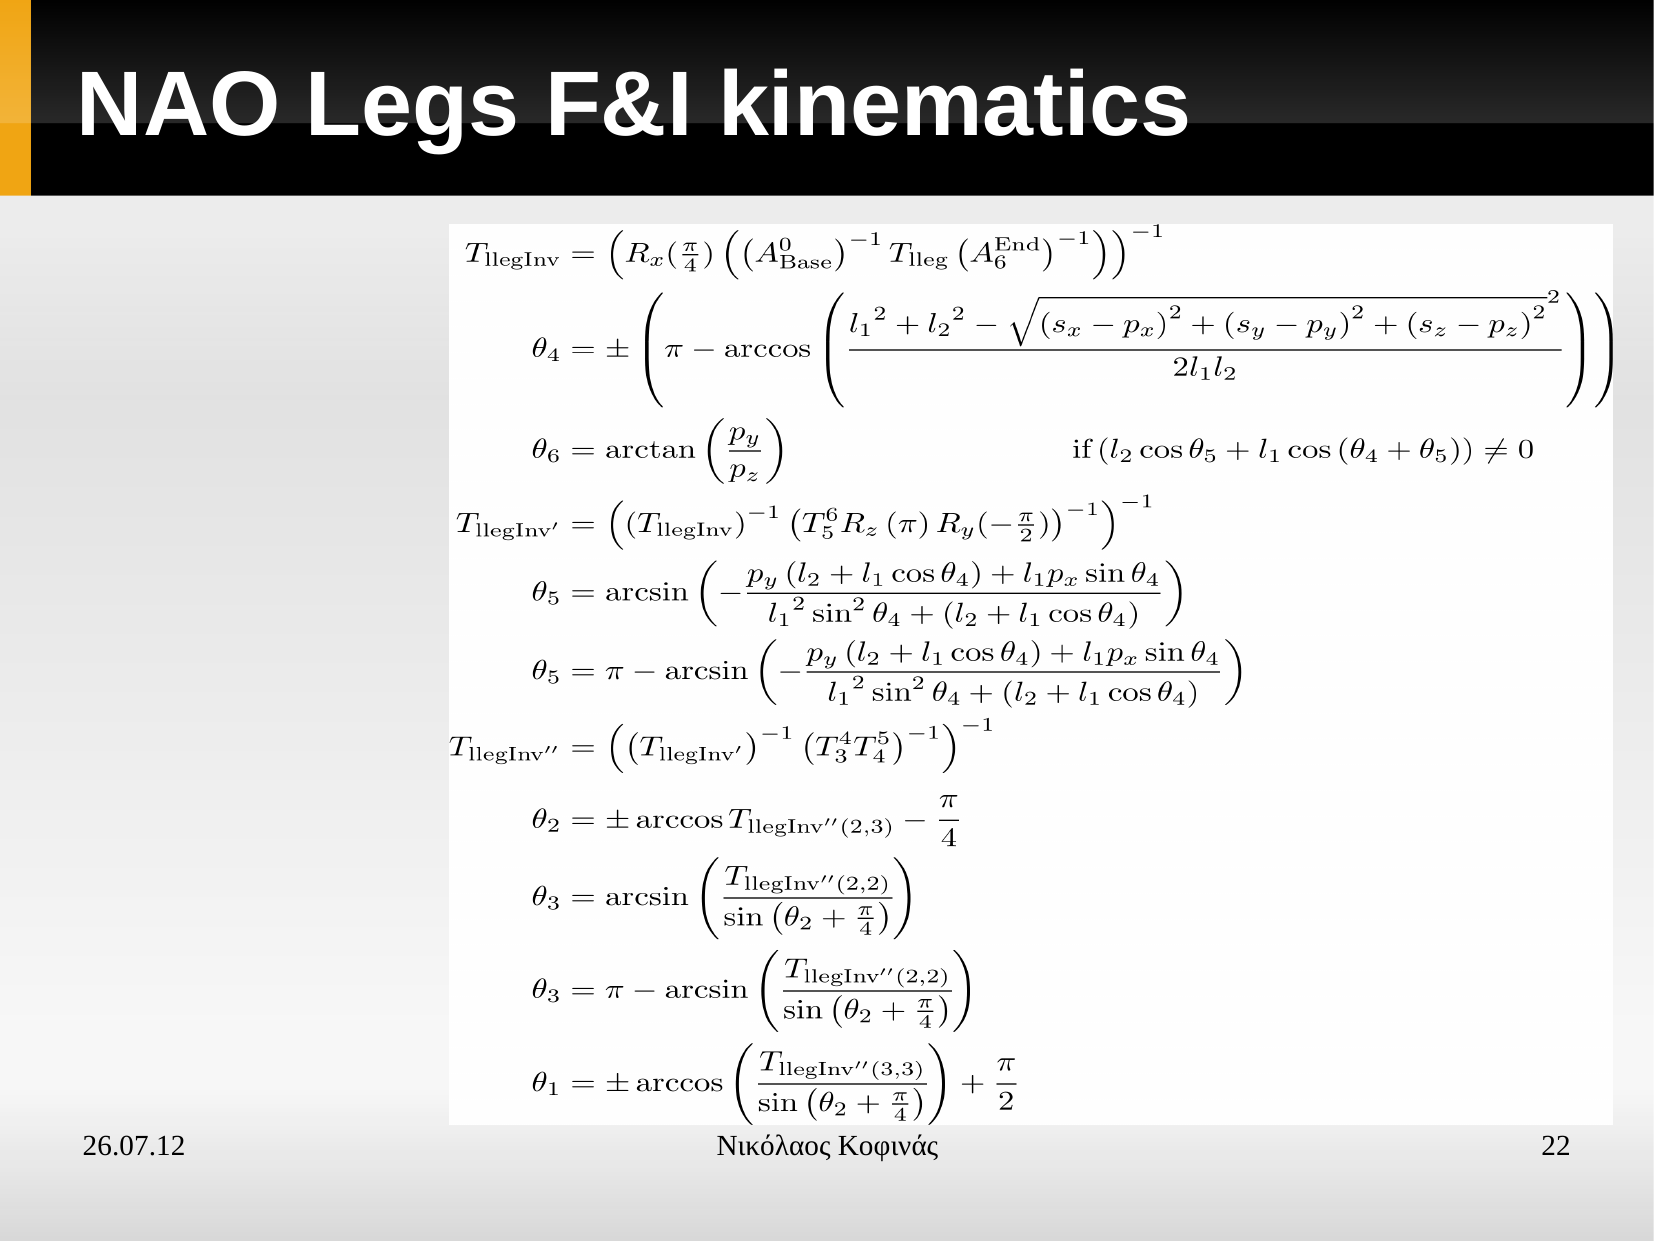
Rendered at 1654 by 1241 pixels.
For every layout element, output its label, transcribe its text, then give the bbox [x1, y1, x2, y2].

title NAO Legs F&I kinematics [76, 0, 1565, 208]
picture [0, 0, 1654, 1241]
